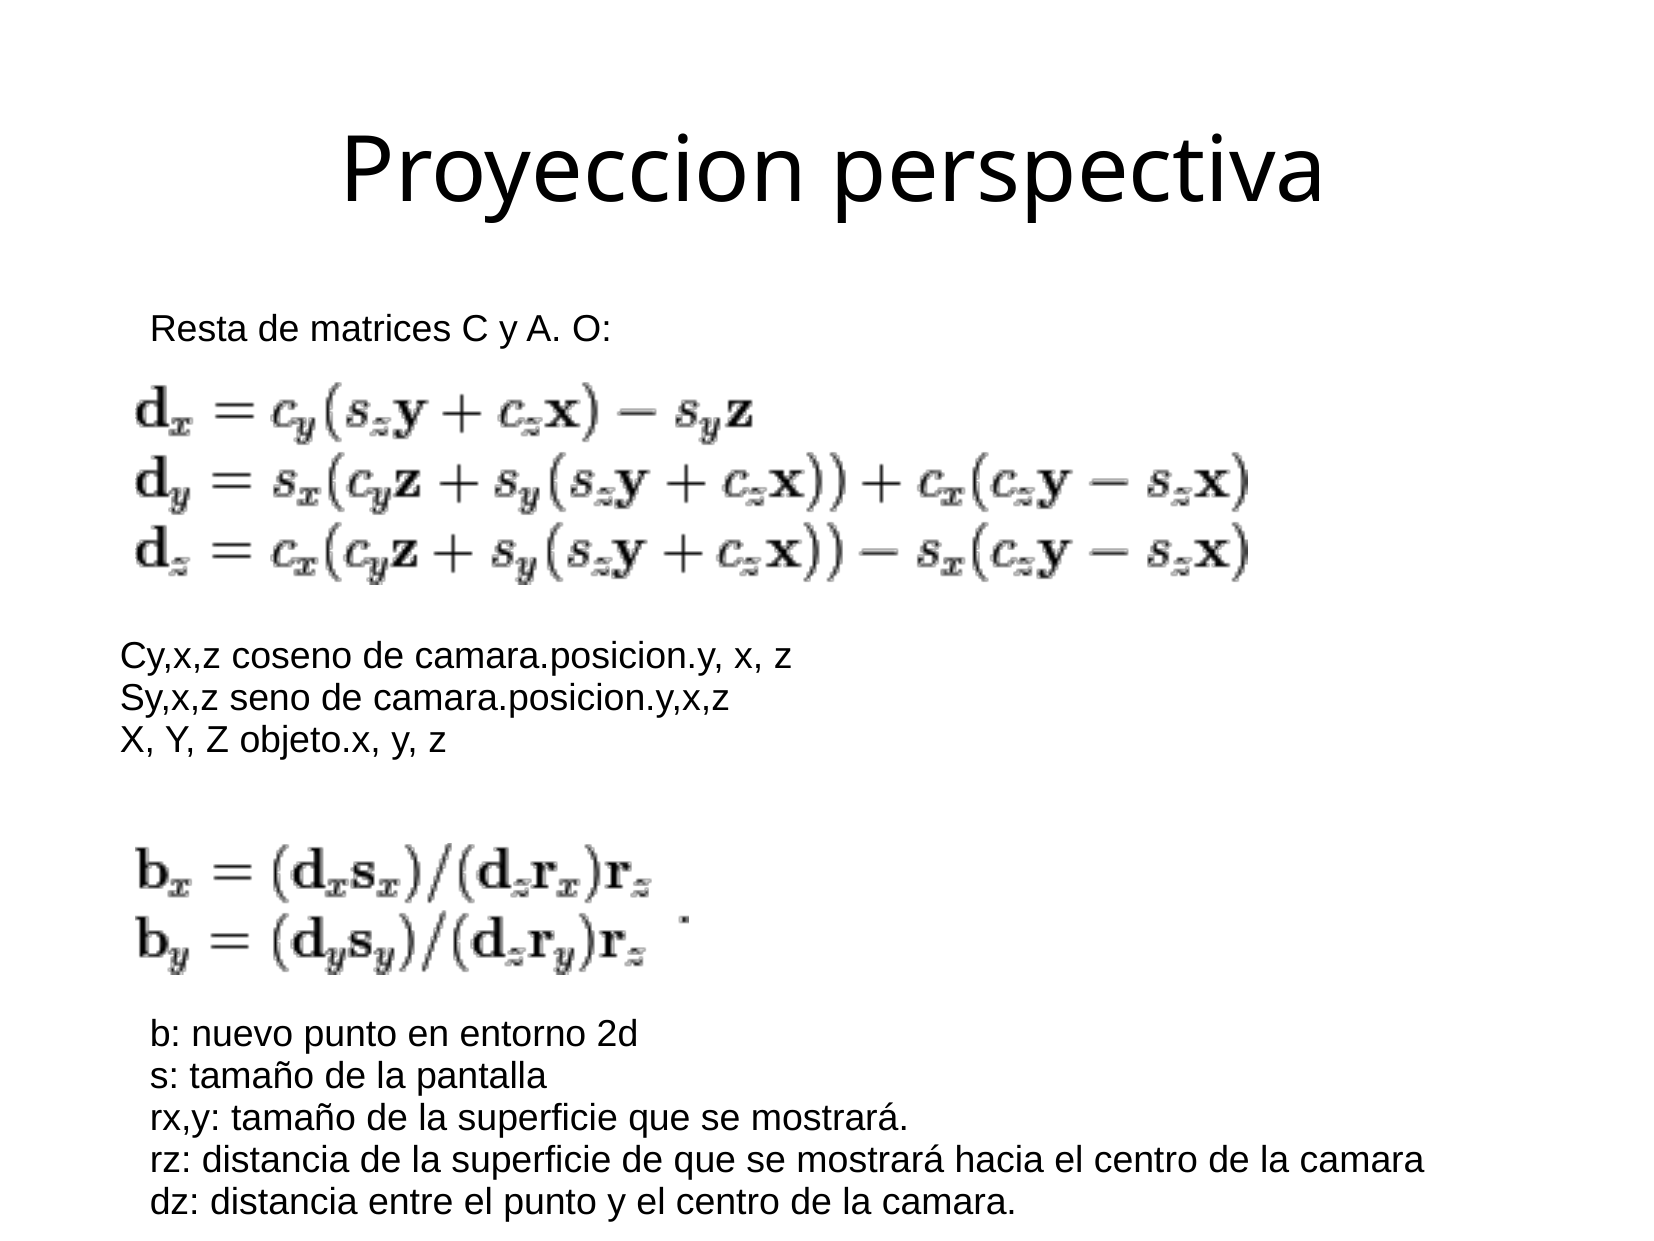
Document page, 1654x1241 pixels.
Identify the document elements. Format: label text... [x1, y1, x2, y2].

text_box b: nuevo punto en entorno 2d s: tamaño de la pantalla rx,y: tamaño de la superficie que se mostrará. rz: distancia de la superficie de que se mostrará hacia el centro de la camara dz: distancia entre el punto y el centro de la camara. [135, 1005, 1471, 1241]
picture [135, 843, 689, 976]
text_box Cy,x,z coseno de camara.posicion.y, x, z Sy,x,z seno de camara.posicion.y,x,z X, Y, Z objeto.x, y, z [105, 627, 1441, 811]
text_box Resta de matrices C y A. O: [60, 300, 1591, 357]
title Proyeccion perspectiva [90, 62, 1579, 271]
picture [135, 381, 1248, 586]
